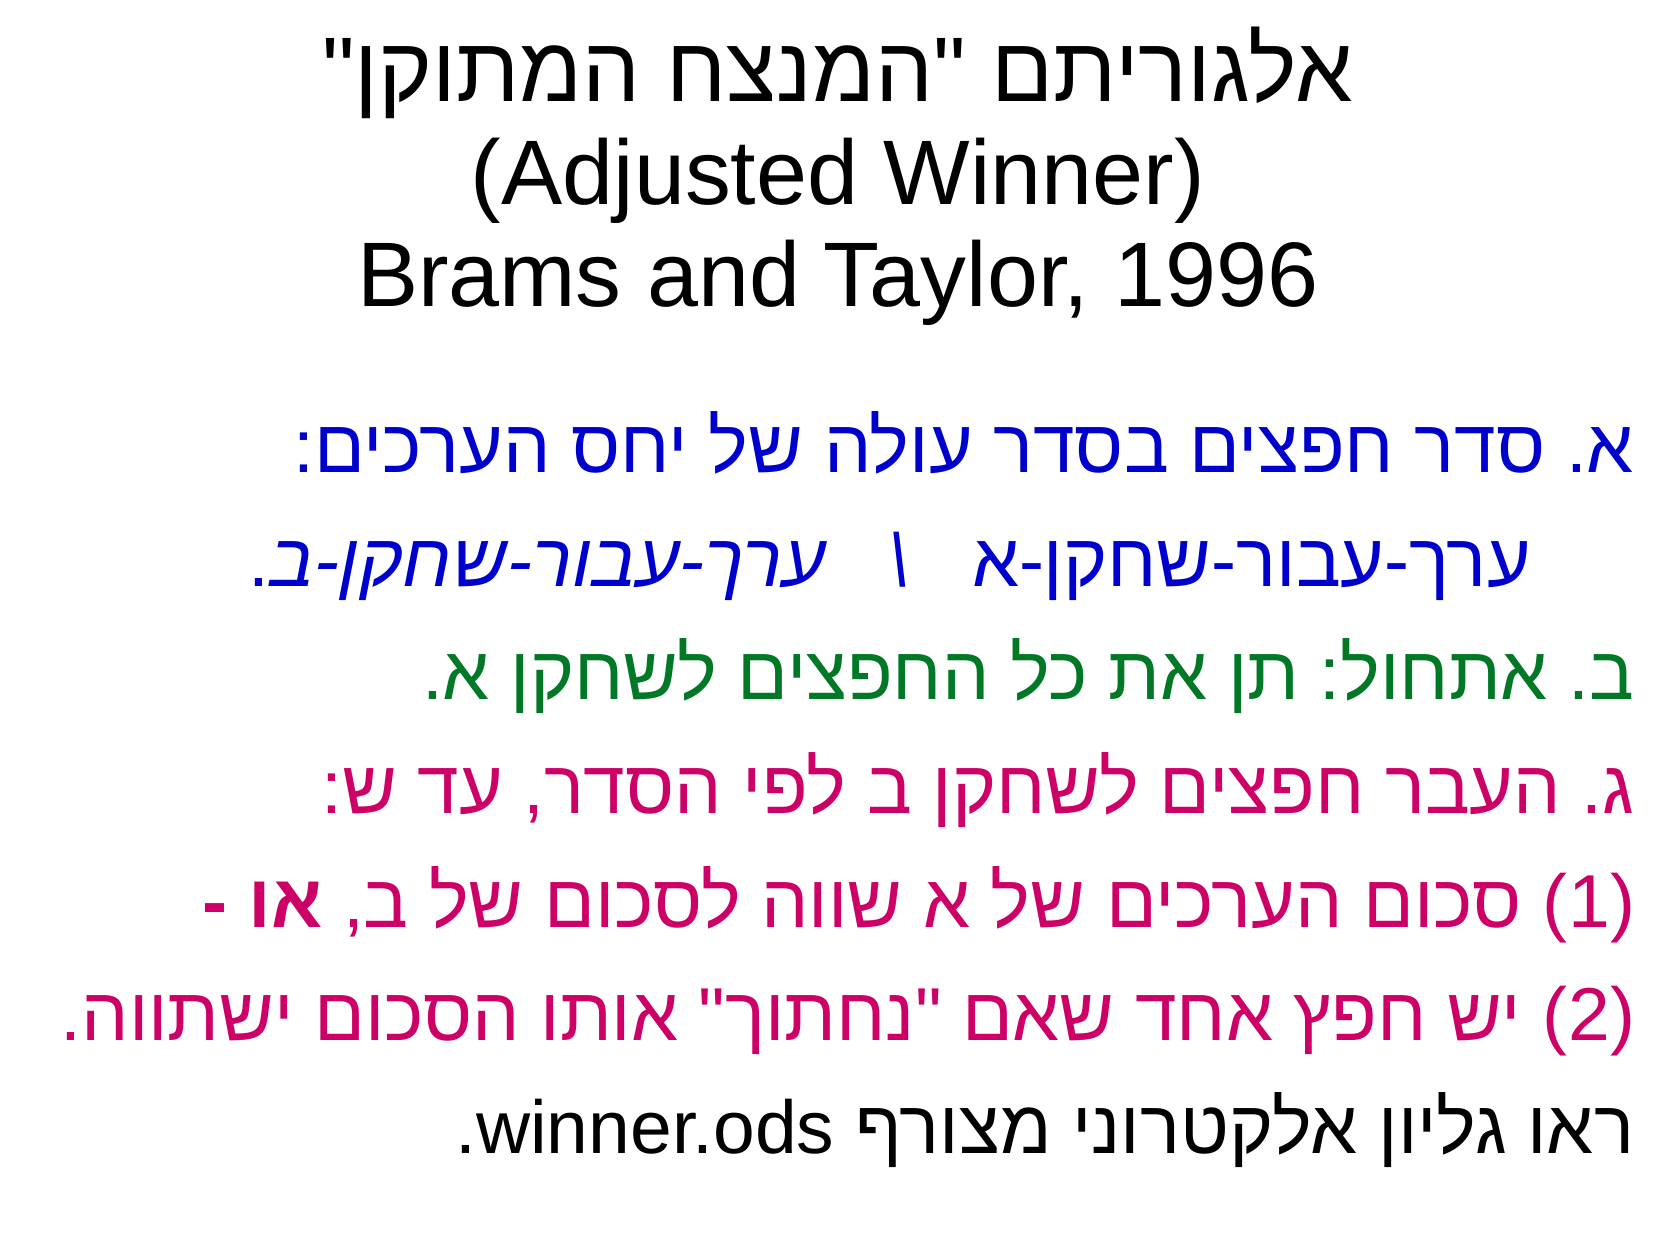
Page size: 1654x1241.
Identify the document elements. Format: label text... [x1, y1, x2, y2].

title אלגוריתם "המנצח המתוקן" (Adjusted Winner) Brams and Taylor, 1996 [11, 15, 1654, 331]
list א. סדר חפצים בסדר עולה של יחס הערכים: ערך-עבור-שחקן-א \ ערך-עבור-שחקן-ב. ב. אתחול: תן את כל החפצים לשחקן א. ג. העבר חפצים לשחקן ב לפי הסדר, עד ש: (1) סכום הערכים של א שווה לסכום של ב, או - (2) יש חפץ אחד שאם "נחתוך" אותו הסכום ישתווה. ראו גליון אלקטרוני מצורף winner.ods. [15, 405, 1636, 916]
